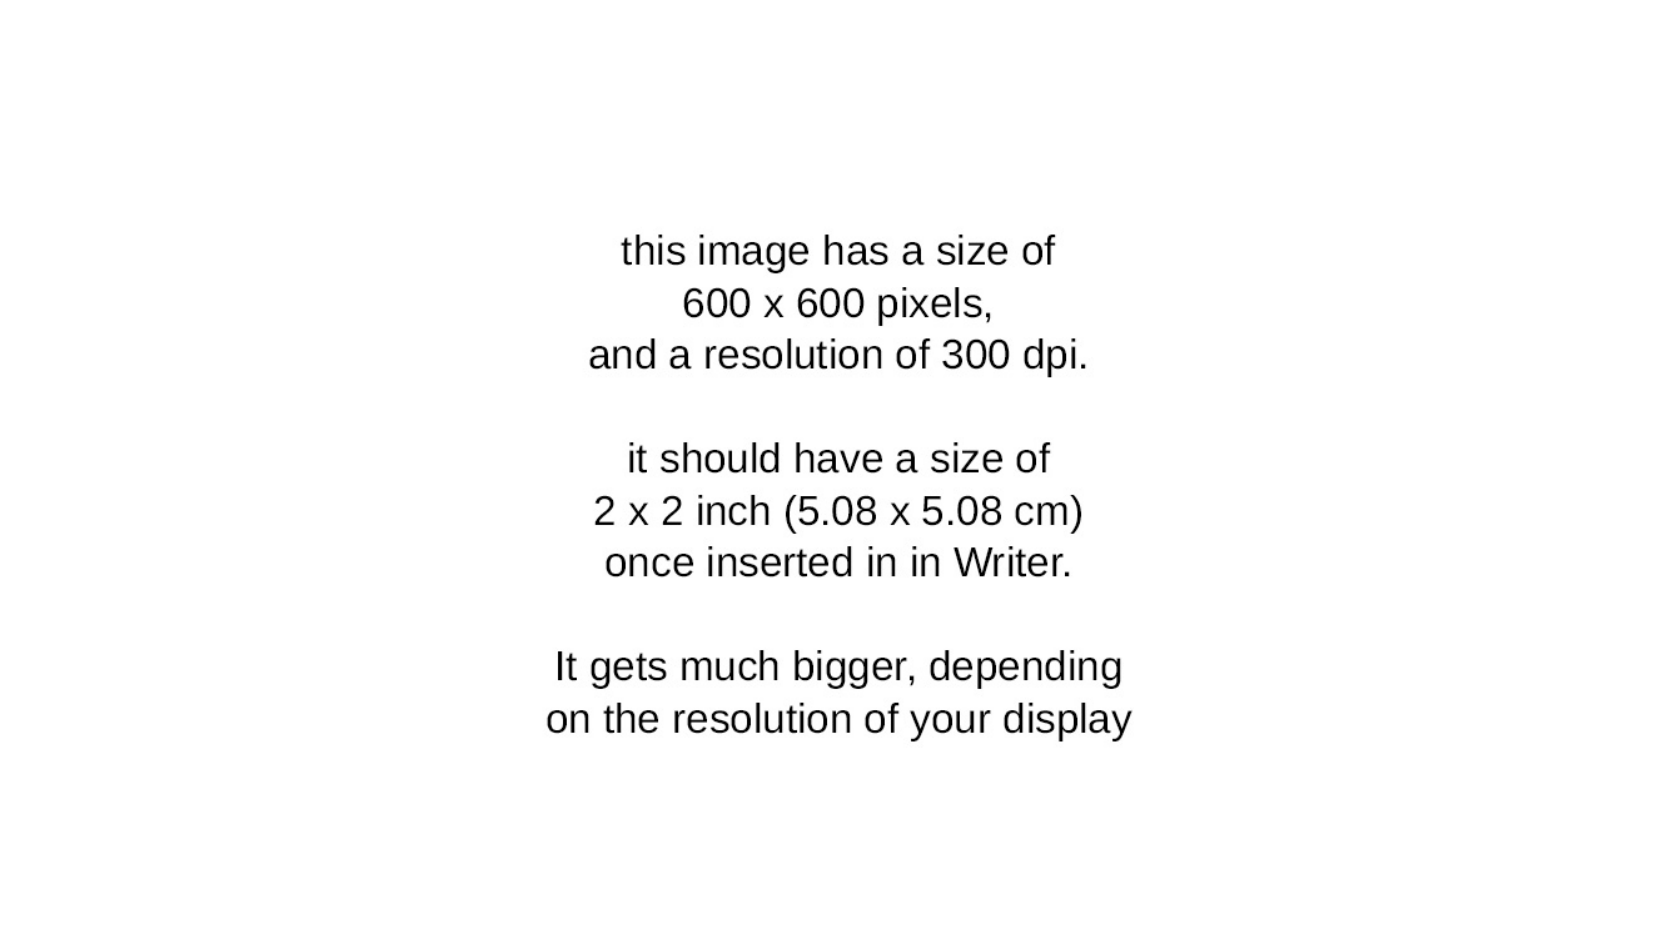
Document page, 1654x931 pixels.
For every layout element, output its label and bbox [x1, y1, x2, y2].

picture [463, 97, 1214, 848]
